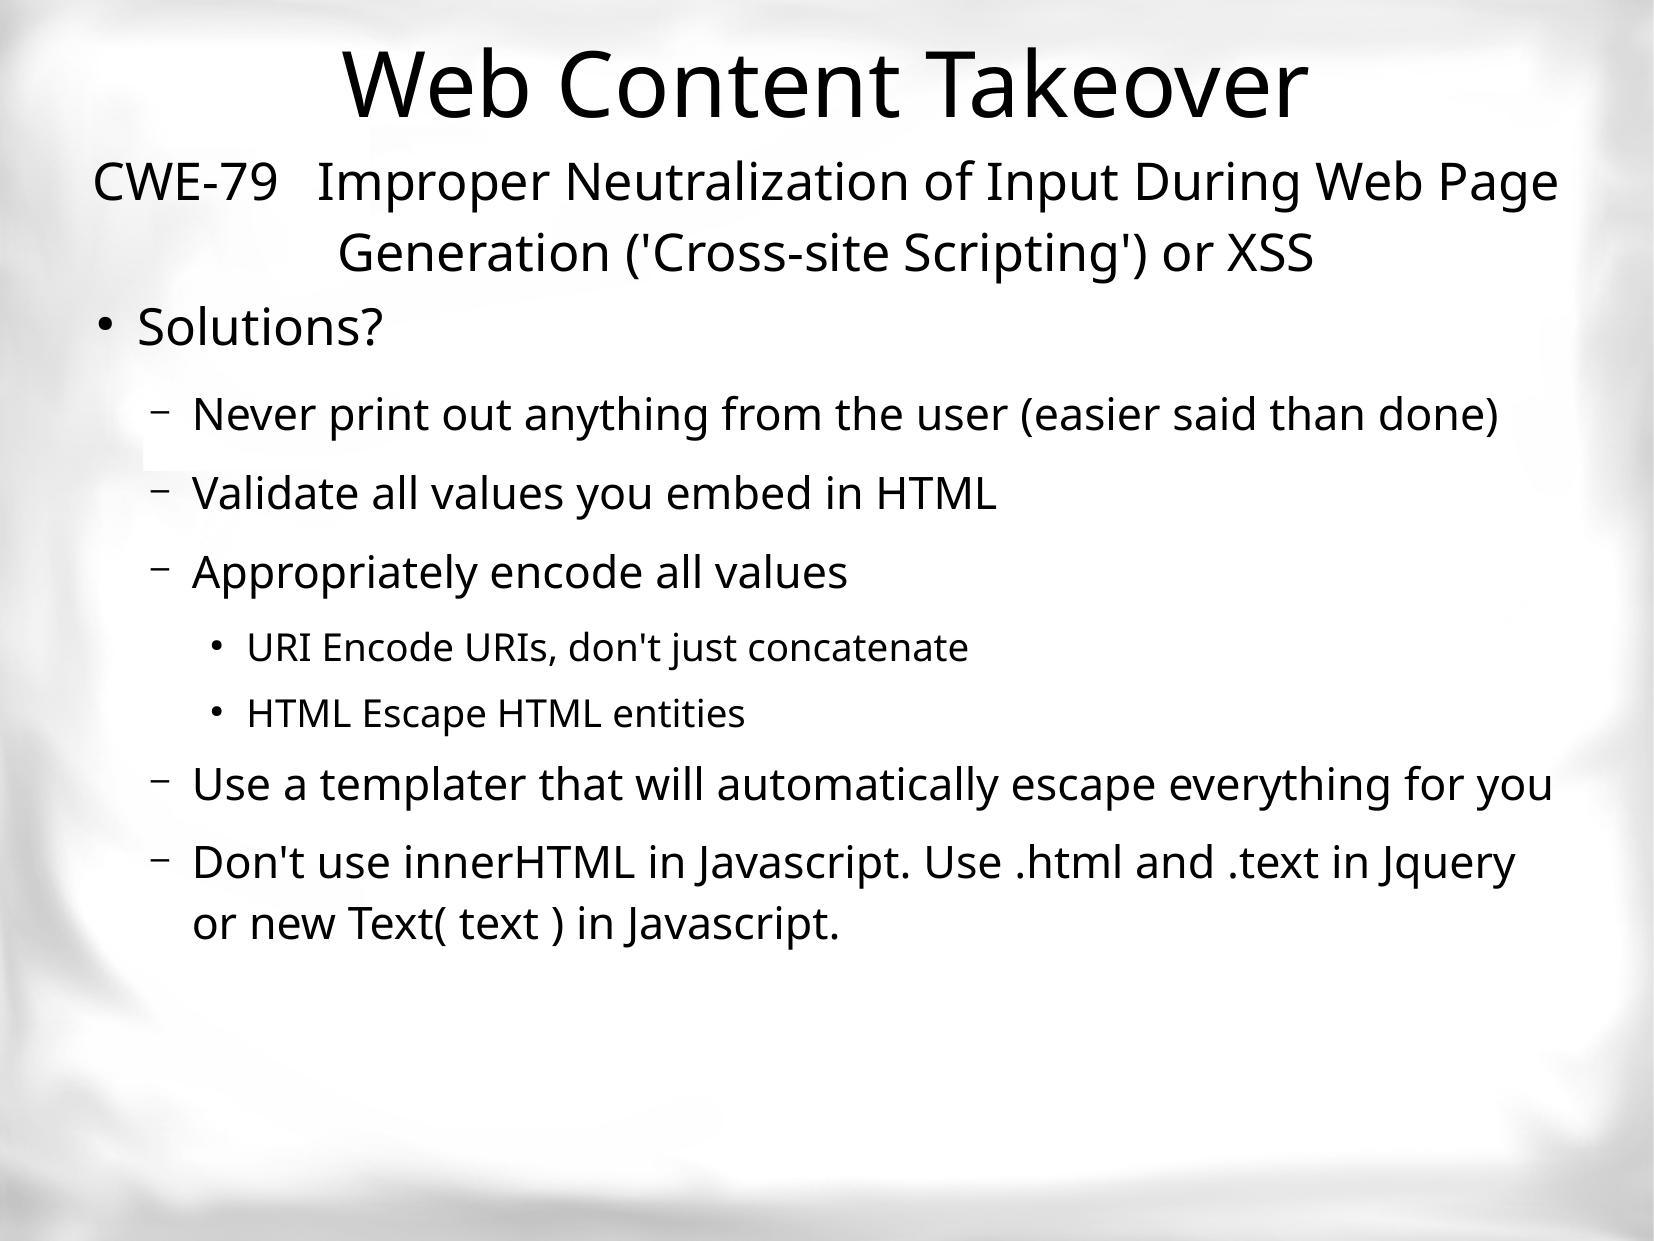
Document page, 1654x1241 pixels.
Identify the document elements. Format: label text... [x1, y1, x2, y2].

title Web Content Takeover CWE-79 Improper Neutralization of Input During Web Page Generation ('Cross-site Scripting') or XSS [82, 42, 1571, 264]
picture [0, 0, 1654, 1241]
list Solutions? Never print out anything from the user (easier said than done) Validate all values you embed in HTML Appropriately encode all values URI Encode URIs, don't just concatenate HTML Escape HTML entities Use a templater that will automatically escape everything for you Don't use innerHTML in Javascript. Use .html and .text in Jquery or new Text( text ) in Javascript. [82, 290, 1571, 1010]
